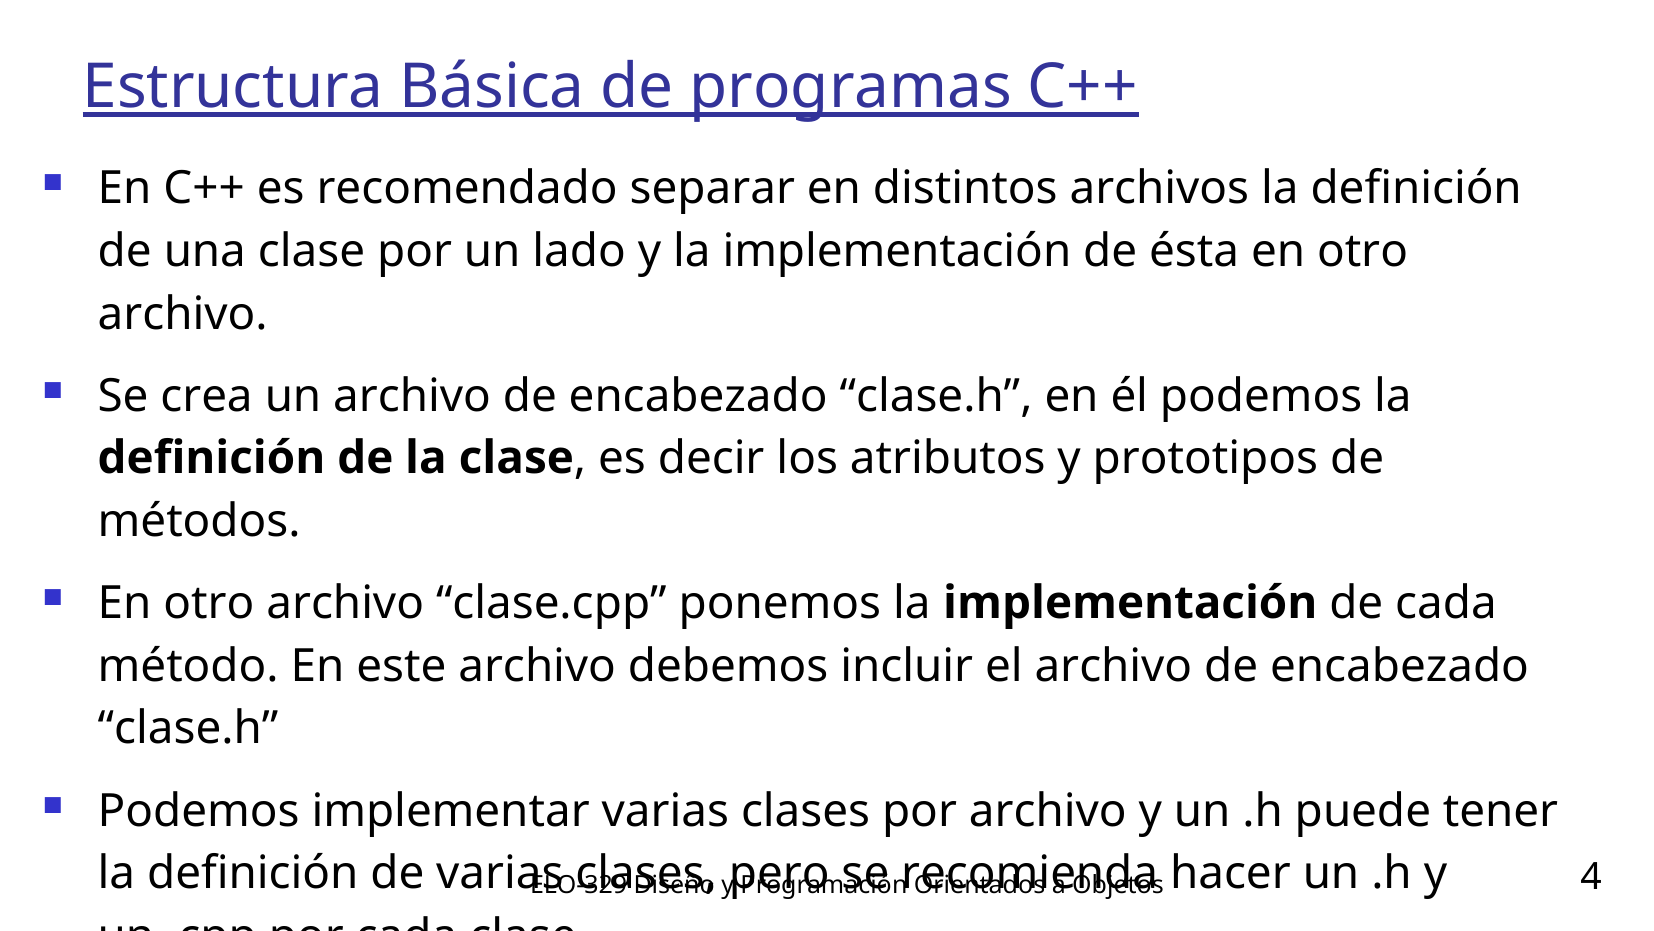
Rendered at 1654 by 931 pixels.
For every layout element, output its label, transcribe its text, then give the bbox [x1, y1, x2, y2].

title Estructura Básica de programas C++ [82, 16, 1654, 151]
list En C++ es recomendado separar en distintos archivos la definición de una clase por un lado y la implementación de ésta en otro archivo. Se crea un archivo de encabezado “clase.h”, en él podemos la definición de la clase, es decir los atributos y prototipos de métodos. En otro archivo “clase.cpp” ponemos la implementación de cada método. En este archivo debemos incluir el archivo de encabezado “clase.h” Podemos implementar varias clases por archivo y un .h puede tener la definición de varias clases, pero se recomienda hacer un .h y un .cpp por cada clase. [42, 155, 1571, 869]
